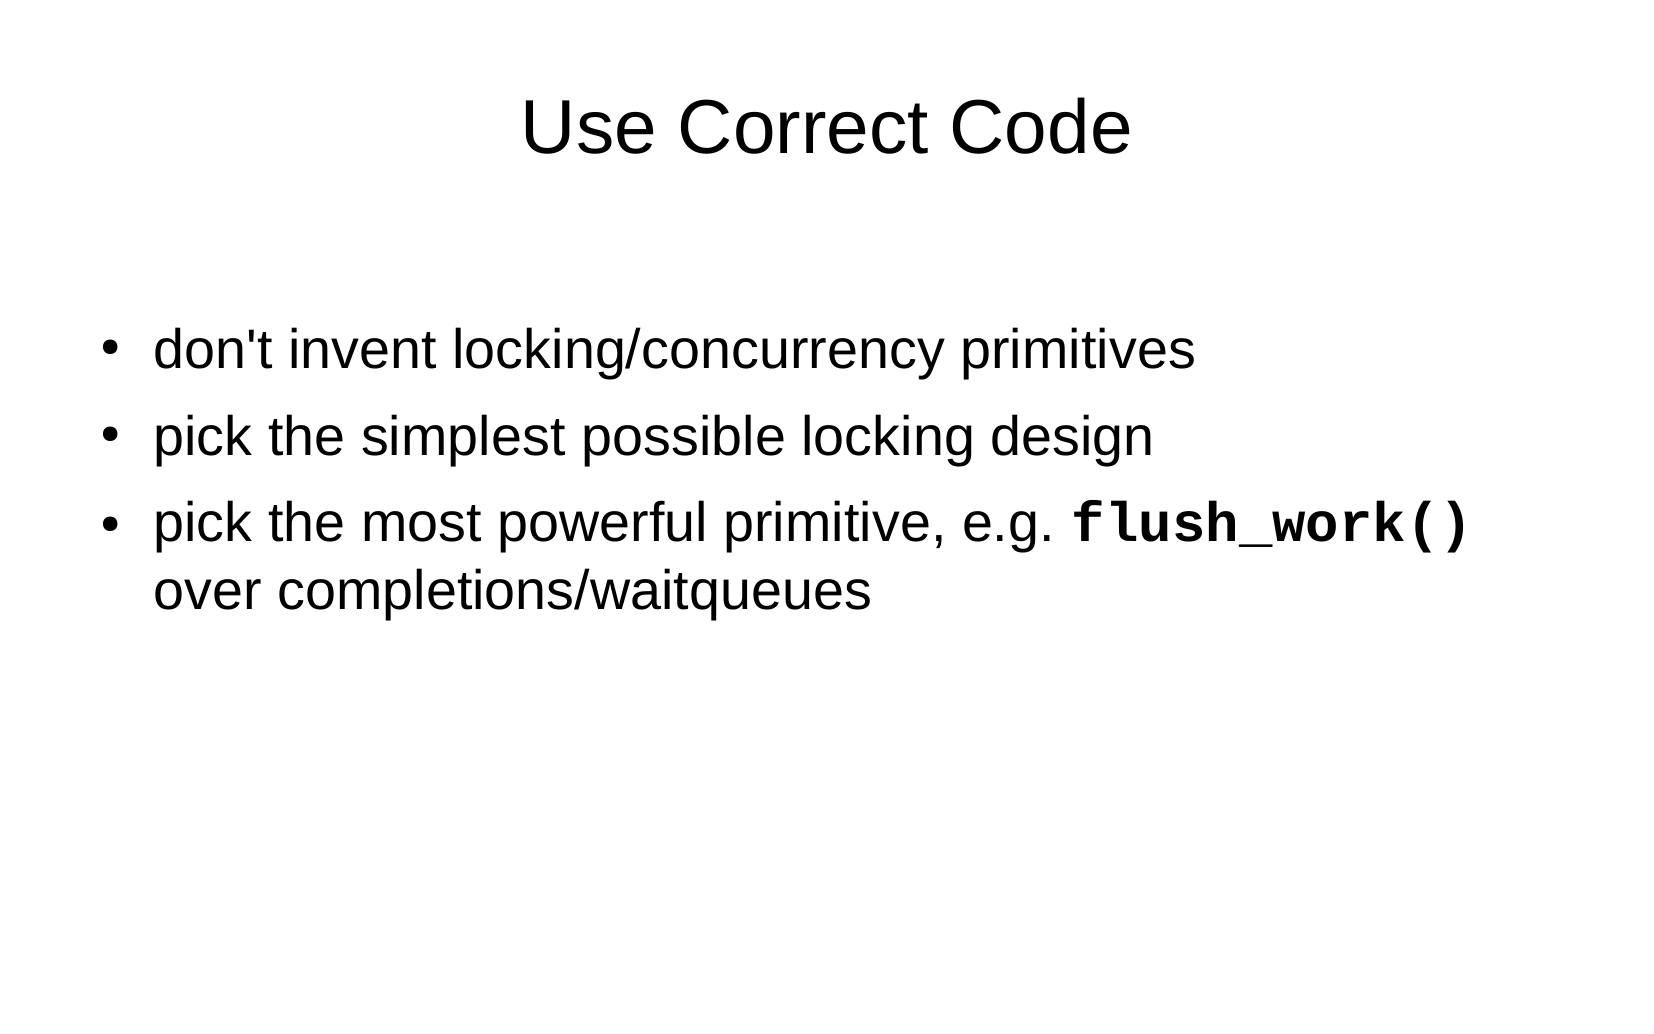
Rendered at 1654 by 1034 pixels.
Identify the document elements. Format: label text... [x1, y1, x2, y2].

title Use Correct Code [82, 41, 1571, 214]
list don't invent locking/concurrency primitives pick the simplest possible locking design pick the most powerful primitive, e.g. flush_work() over completions/waitqueues [82, 317, 1571, 809]
